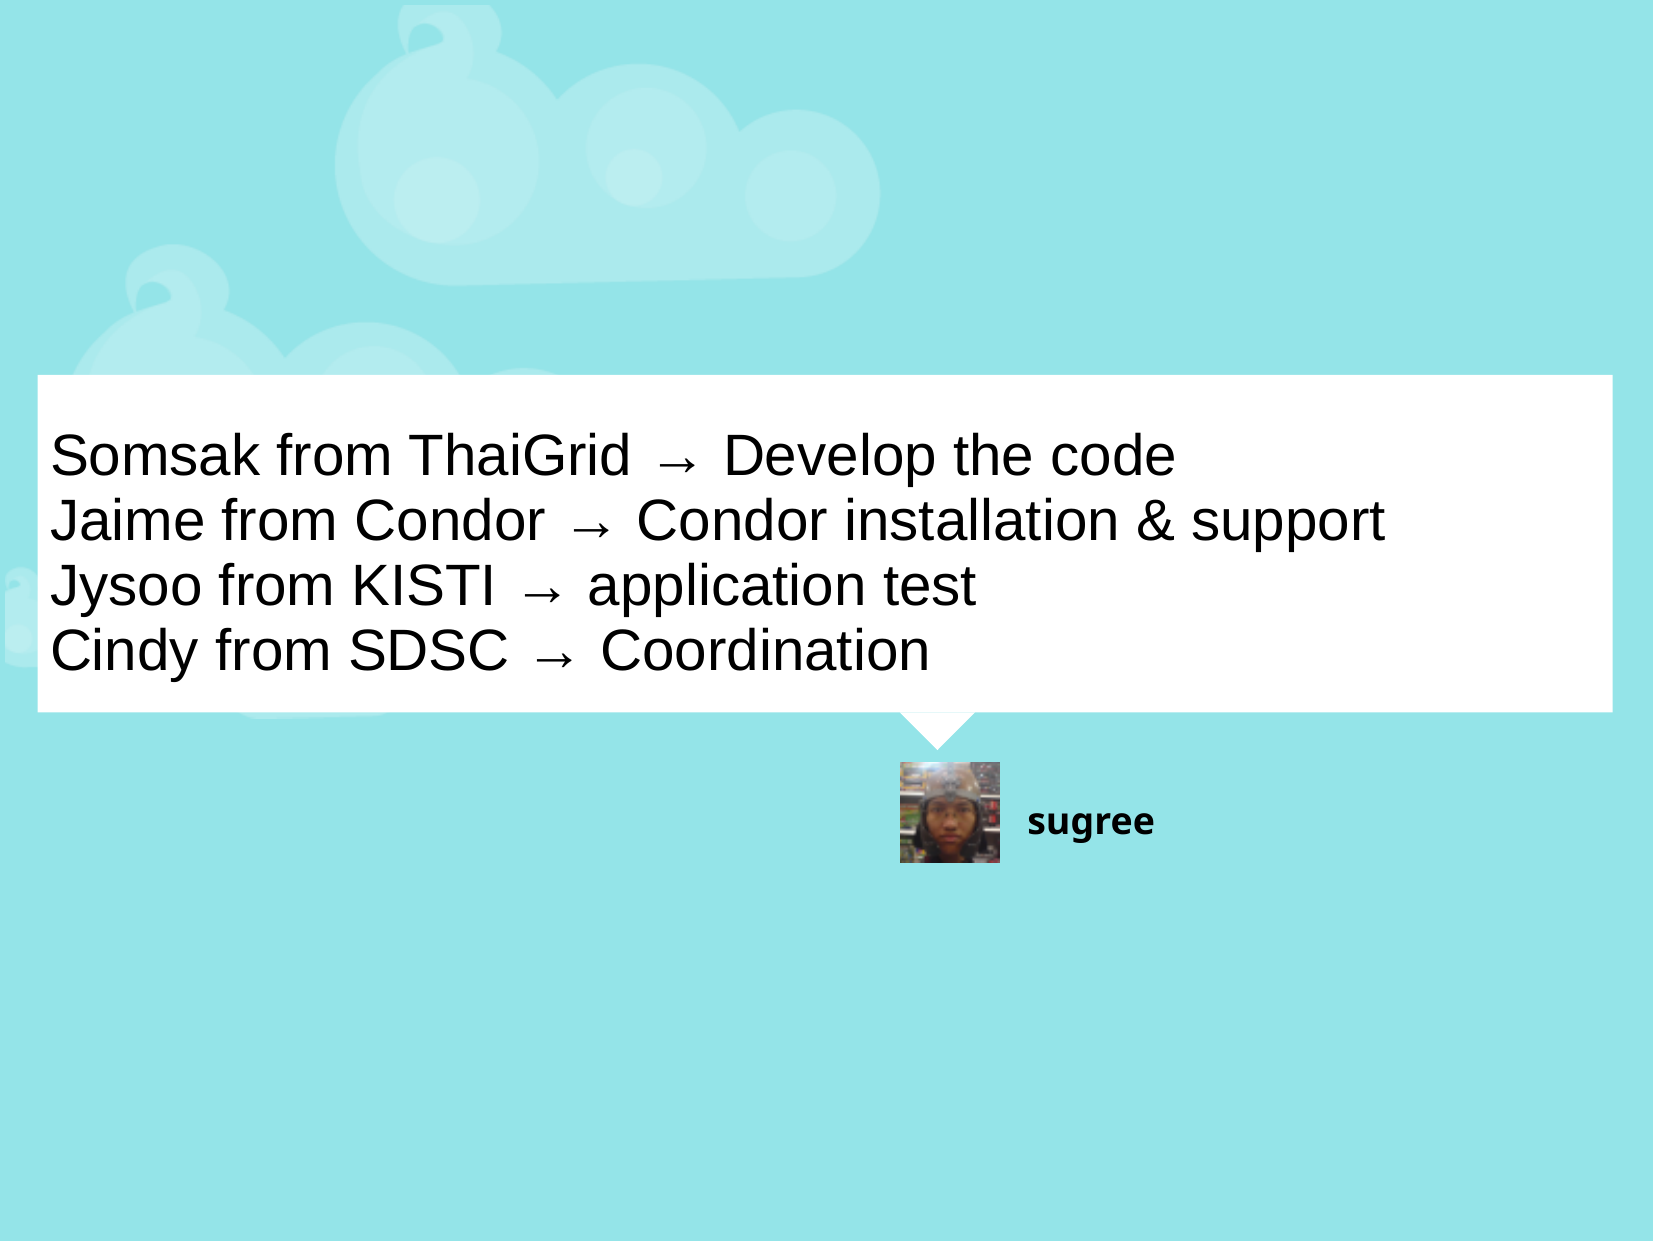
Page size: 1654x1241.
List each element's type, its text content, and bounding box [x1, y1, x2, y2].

picture [900, 762, 1000, 863]
picture [5, 5, 894, 719]
title Somsak from ThaiGrid → Develop the code Jaime from Condor → Condor installation & support Jysoo from KISTI → application test Cindy from SDSC → Coordination [49, 400, 1576, 706]
